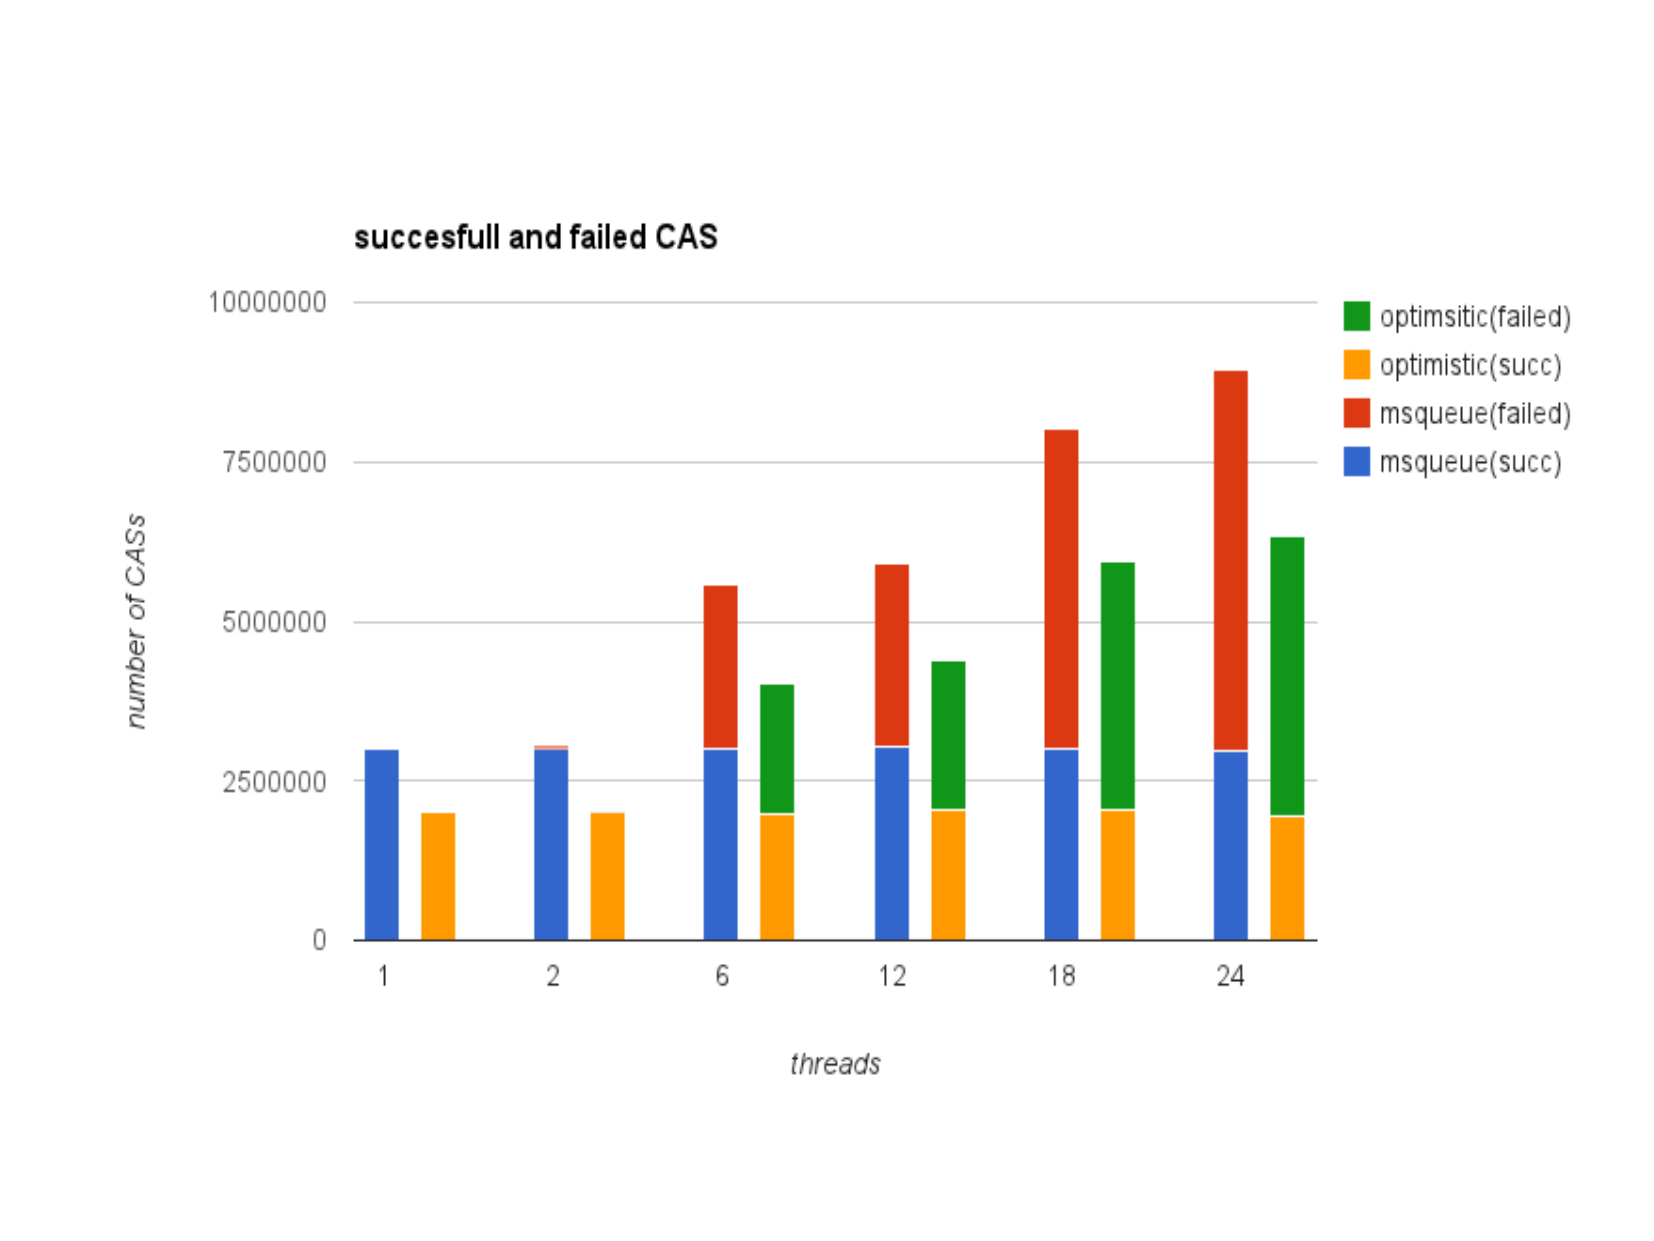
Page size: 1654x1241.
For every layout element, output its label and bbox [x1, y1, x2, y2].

picture [64, 104, 1606, 1141]
